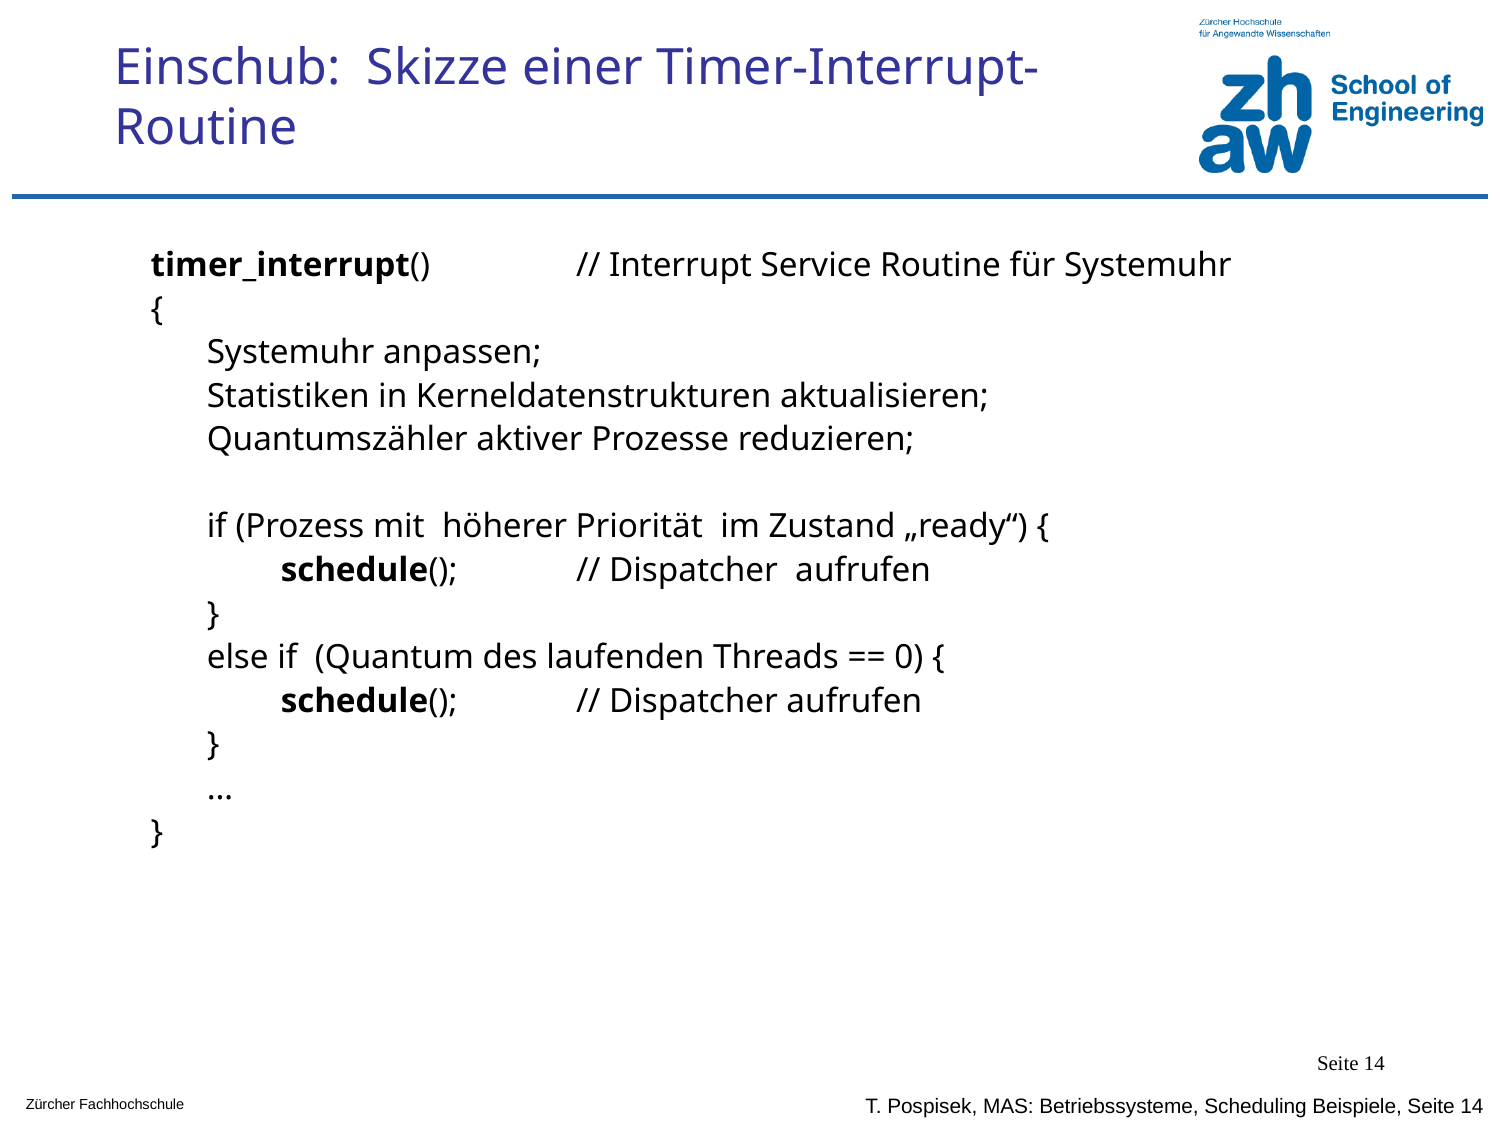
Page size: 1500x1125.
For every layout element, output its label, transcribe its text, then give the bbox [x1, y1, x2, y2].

title Einschub: Skizze einer Timer-Interrupt-Routine [99, 50, 1170, 163]
picture [1199, 19, 1483, 173]
list timer_interrupt() // Interrupt Service Routine für Systemuhr { Systemuhr anpassen; Statistiken in Kerneldatenstrukturen aktualisieren; Quantumszähler aktiver Prozesse reduzieren; if (Prozess mit höherer Priorität im Zustand „ready“) { schedule(); // Dispatcher aufrufen } else if (Quantum des laufenden Threads == 0) { schedule(); // Dispatcher aufrufen } … } [135, 243, 1374, 870]
text_box Seite <number> [1087, 1024, 1400, 1100]
